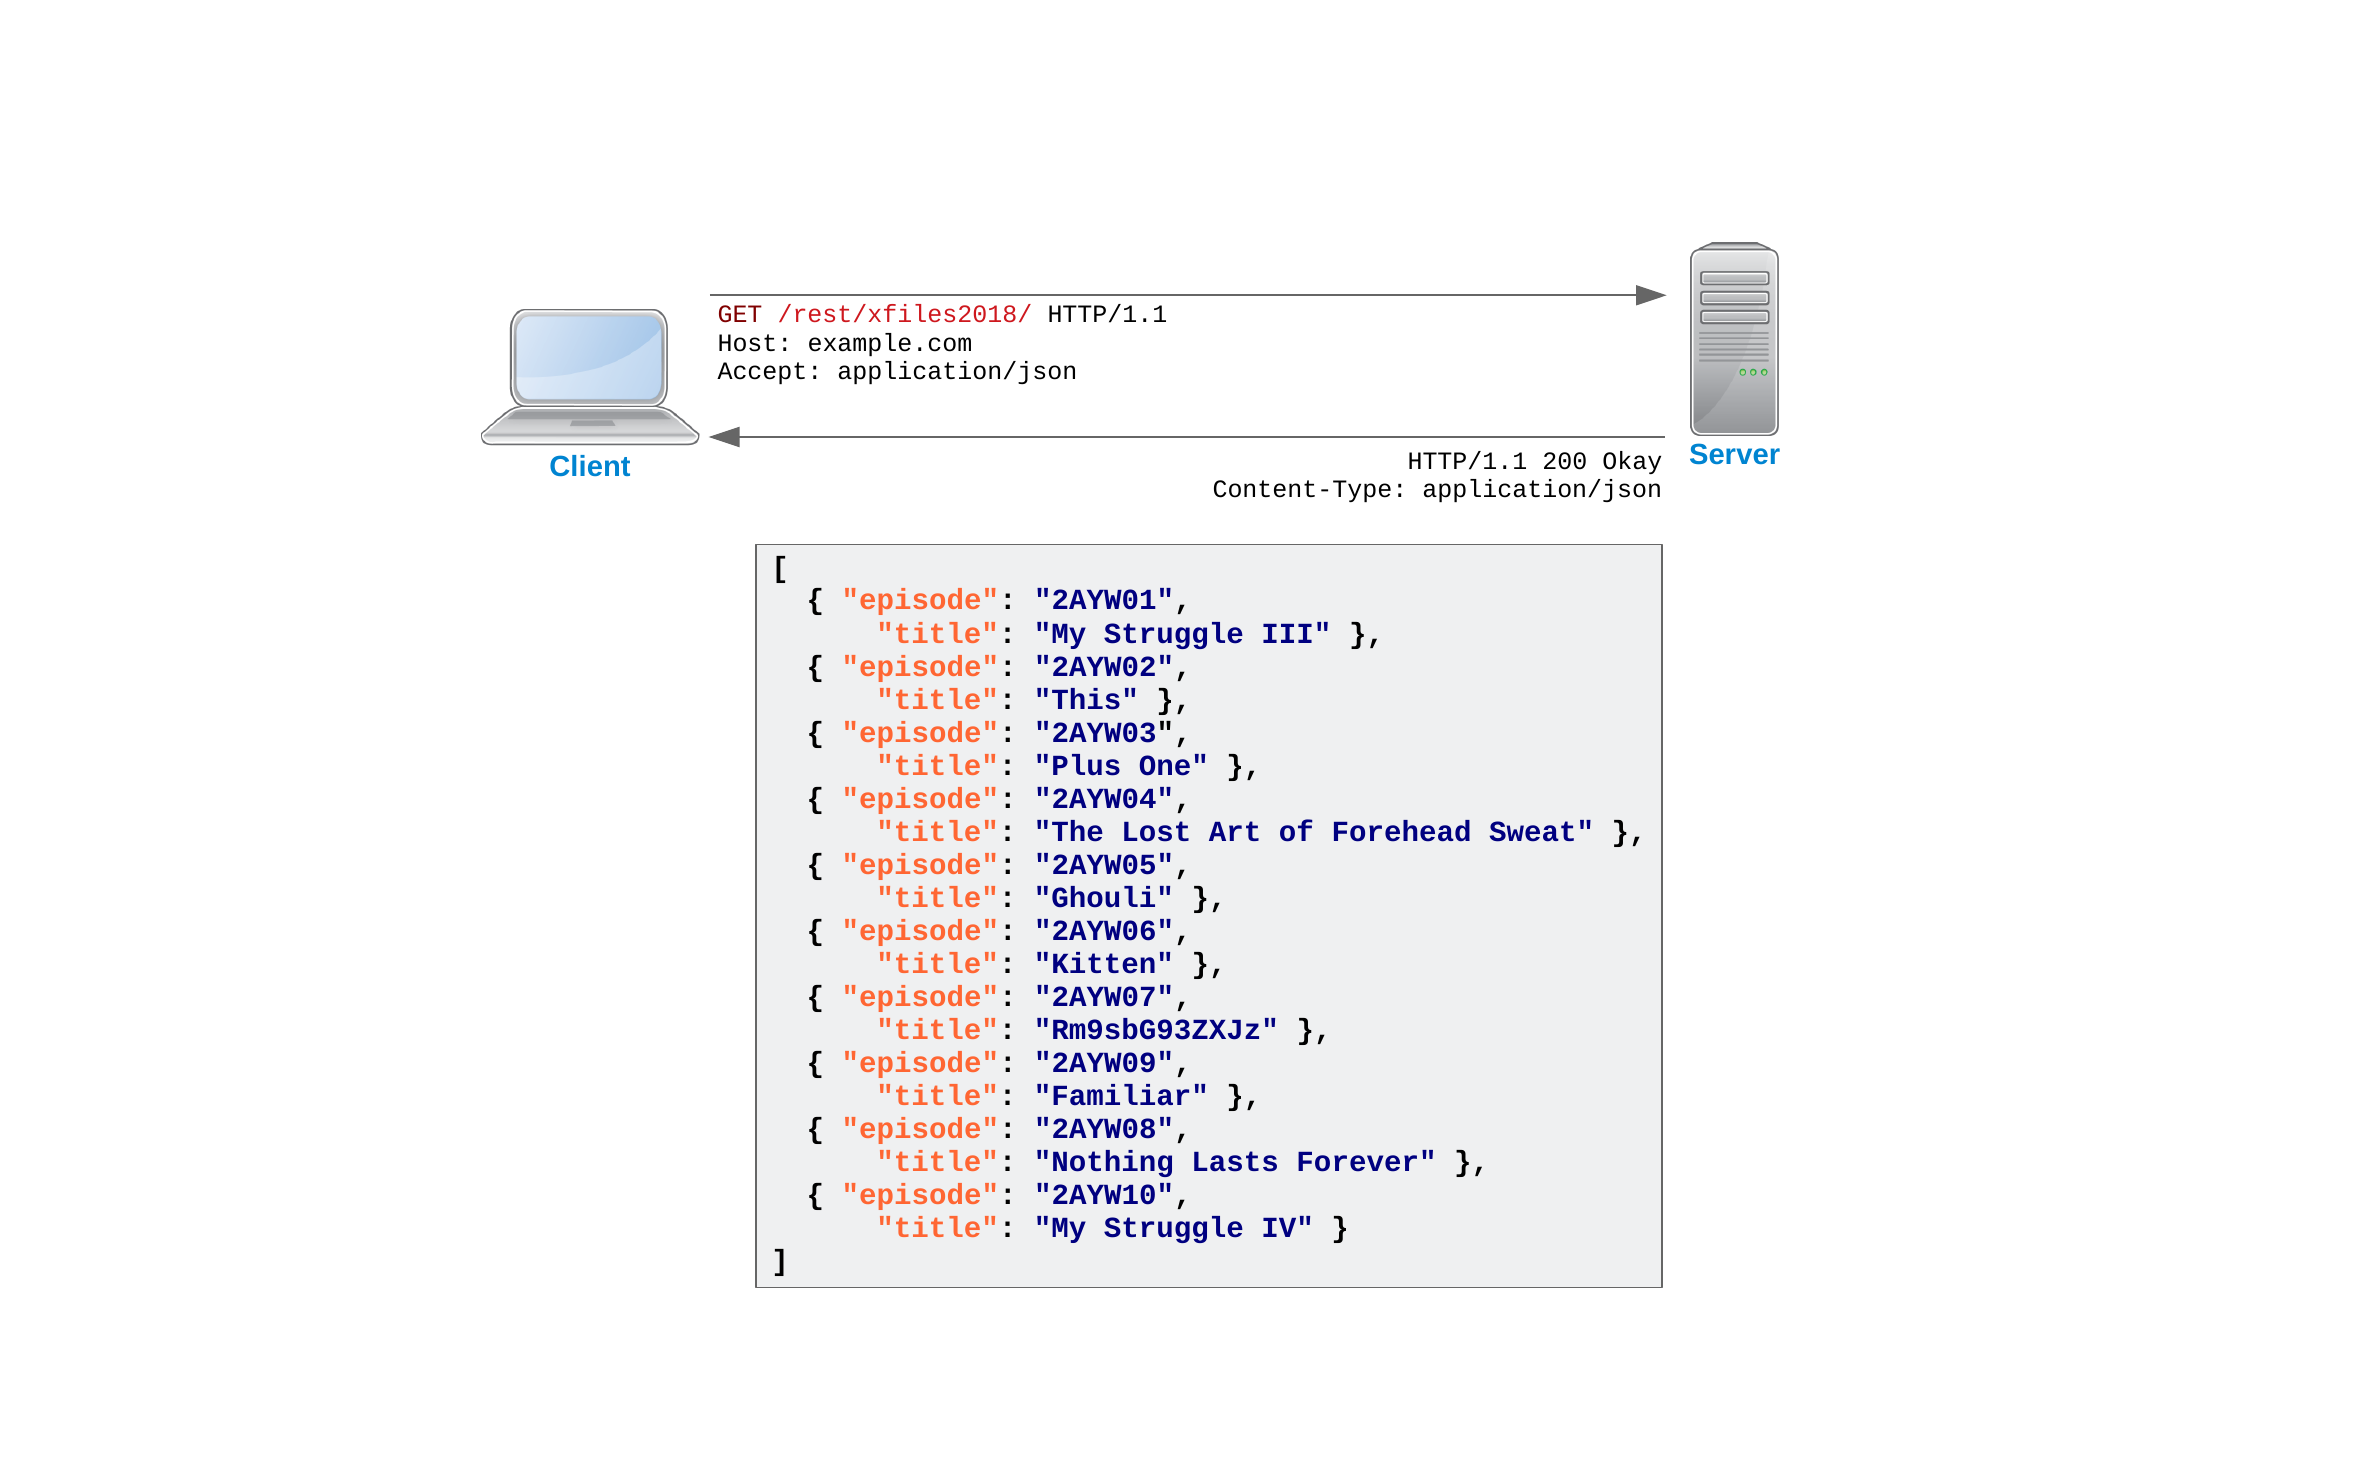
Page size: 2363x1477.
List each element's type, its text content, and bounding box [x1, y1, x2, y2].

text_box Client [534, 442, 646, 491]
text_box GET /rest/xfiles2018/ HTTP/1.1 Host: example.com Accept: application/json [702, 294, 1183, 395]
picture [1690, 242, 1779, 430]
picture [471, 299, 709, 455]
text_box Server [1674, 430, 1796, 479]
text_box HTTP/1.1 200 Okay Content-Type: application/json [1197, 441, 1678, 513]
text_box [ { "episode": "2AYW01", "title": "My Struggle III" }, { "episode": "2AYW02", "title": "This" }, { "episode": "2AYW03", "title": "Plus One" }, { "episode": "2AYW04", "title": "The Lost Art of Forehead Sweat" }, { "episode": "2AYW05", "title": "Ghouli" }, { "episode": "2AYW06", "title": "Kitten" }, { "episode": "2AYW07", "title": "Rm9sbG93ZXJz" }, { "episode": "2AYW09", "title": "Familiar" }, { "episode": "2AYW08", "title": "Nothing Lasts Forever" }, { "episode": "2AYW10", "title": "My Struggle IV" } ] [755, 544, 1663, 1288]
